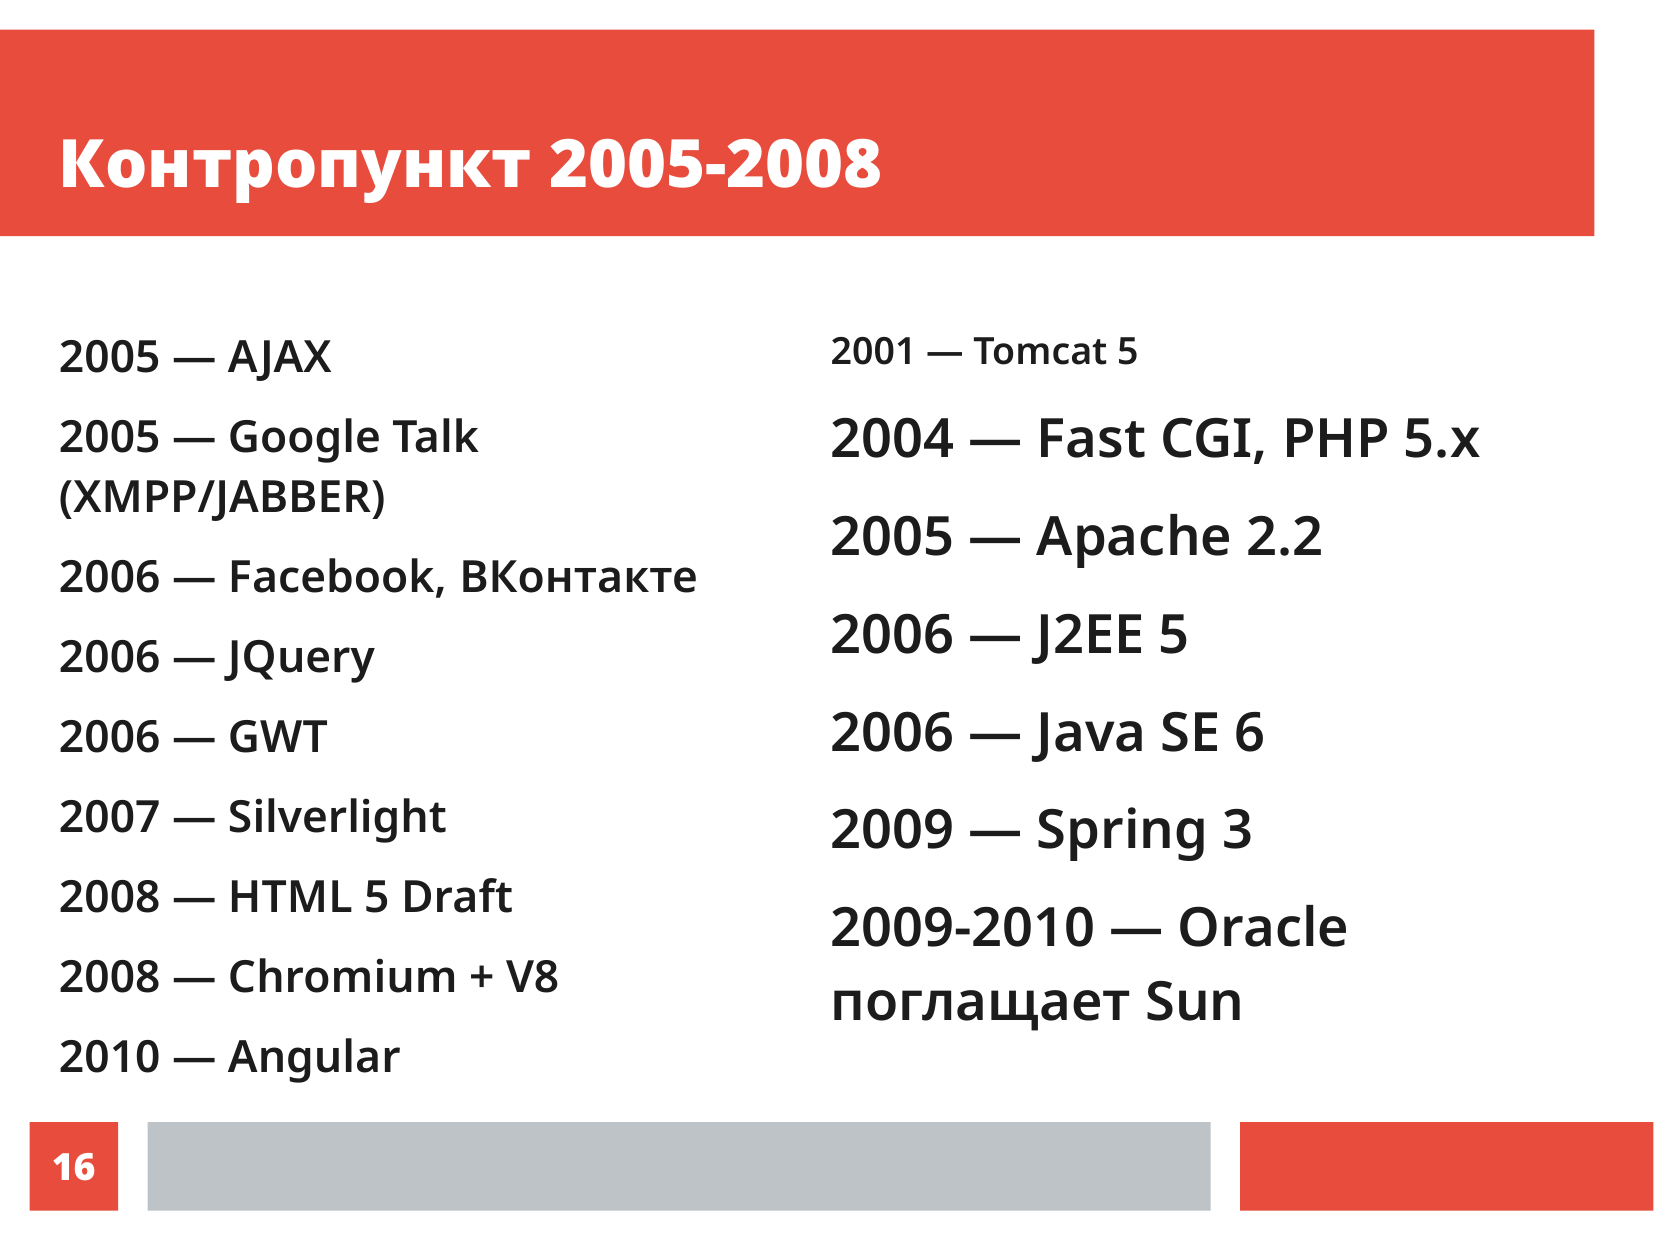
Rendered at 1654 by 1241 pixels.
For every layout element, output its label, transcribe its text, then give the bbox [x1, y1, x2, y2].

list 2001 — Tomcat 5 2004 — Fast CGI, PHP 5.x 2005 — Apache 2.2 2006 — J2EE 5 2006 — Java SE 6 2009 — Spring 3 2009-2010 — Oracle поглащает Sun [830, 324, 1566, 1093]
list 2005 — AJAX 2005 — Google Talk (XMPP/JABBER) 2006 — Facebook, ВКонтакте 2006 — JQuery 2006 — GWT 2007 — Silverlight 2008 — HTML 5 Draft 2008 — Chromium + V8 2010 — Angular [59, 324, 794, 1093]
title Контропункт 2005-2008 [59, 59, 1595, 207]
